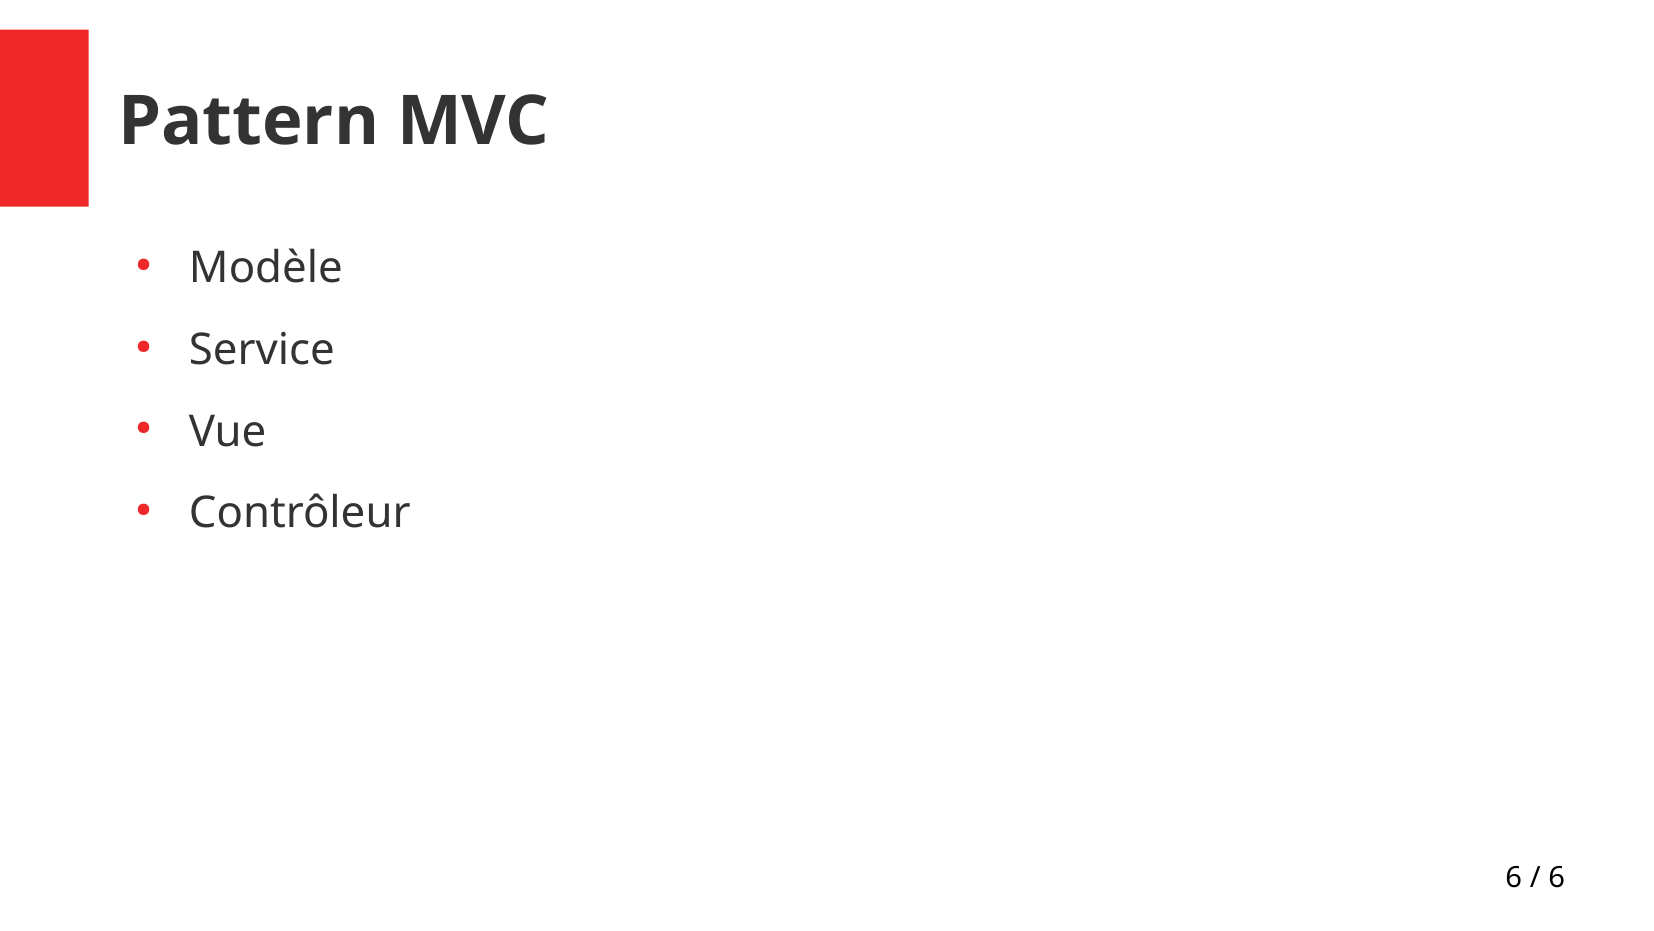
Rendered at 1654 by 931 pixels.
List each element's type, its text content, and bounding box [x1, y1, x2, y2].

title Pattern MVC [118, 29, 1595, 207]
list Modèle Service Vue Contrôleur [118, 236, 1595, 798]
